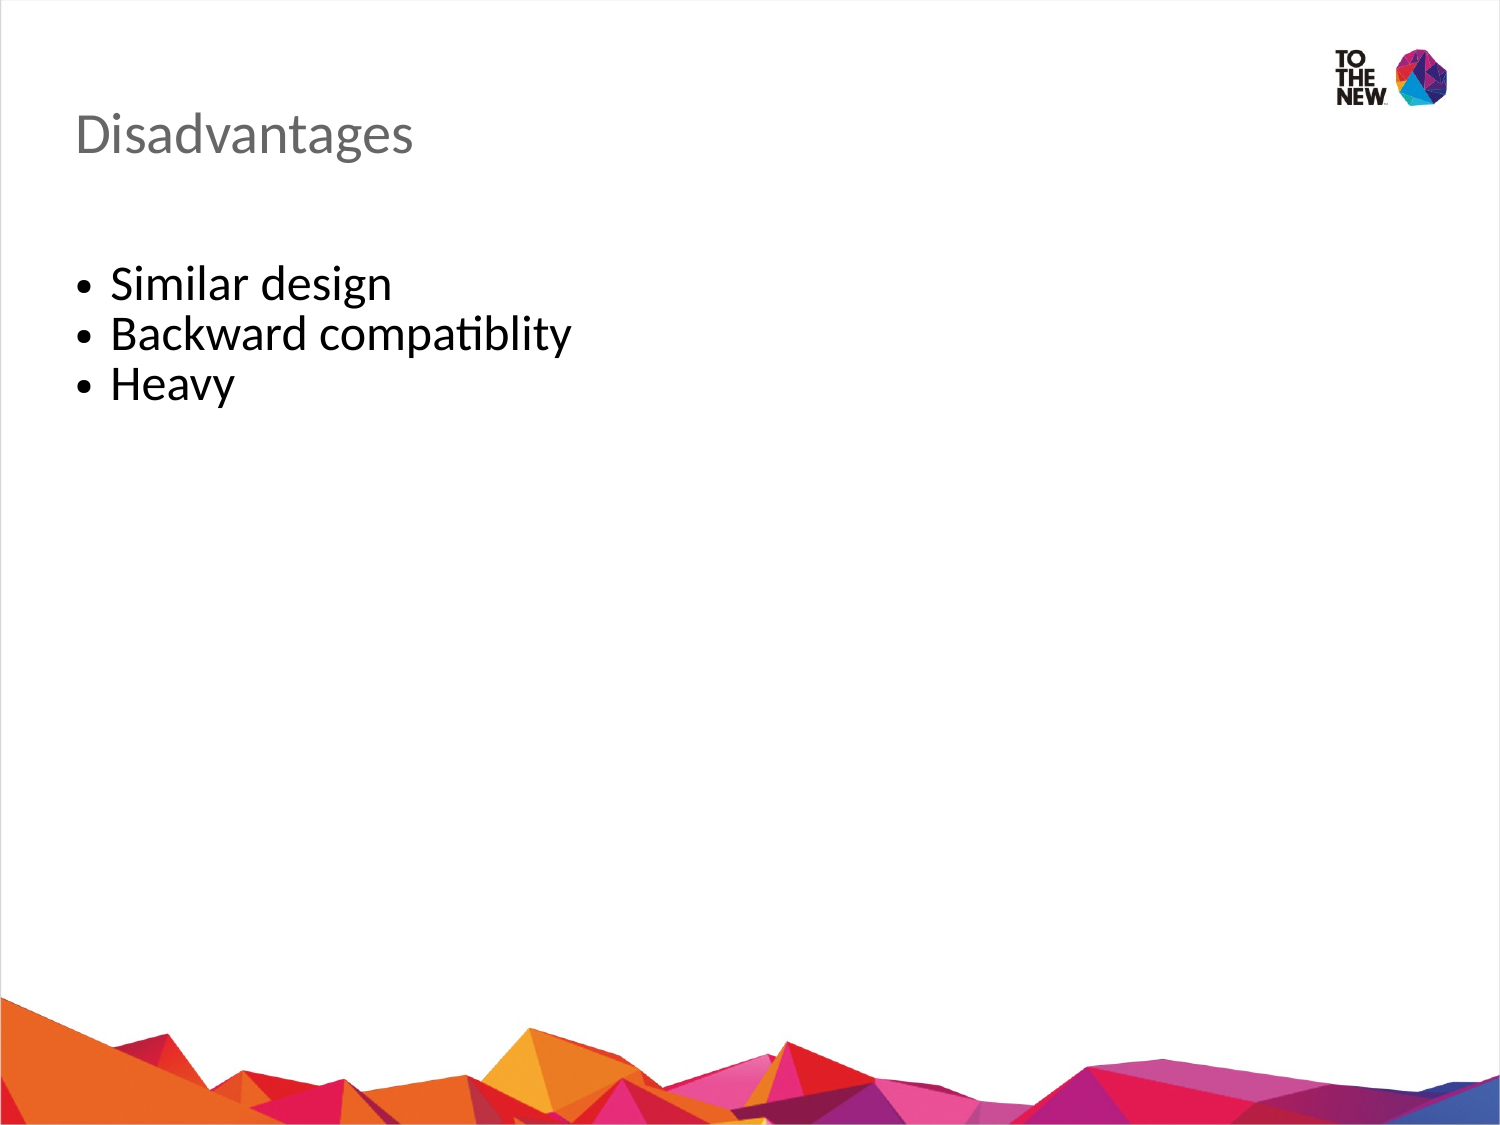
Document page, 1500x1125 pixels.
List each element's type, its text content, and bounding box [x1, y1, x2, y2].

list Similar design Backward compatiblity Heavy [75, 263, 1425, 916]
picture [0, 0, 1500, 1125]
title Disadvantages [75, 44, 1425, 233]
